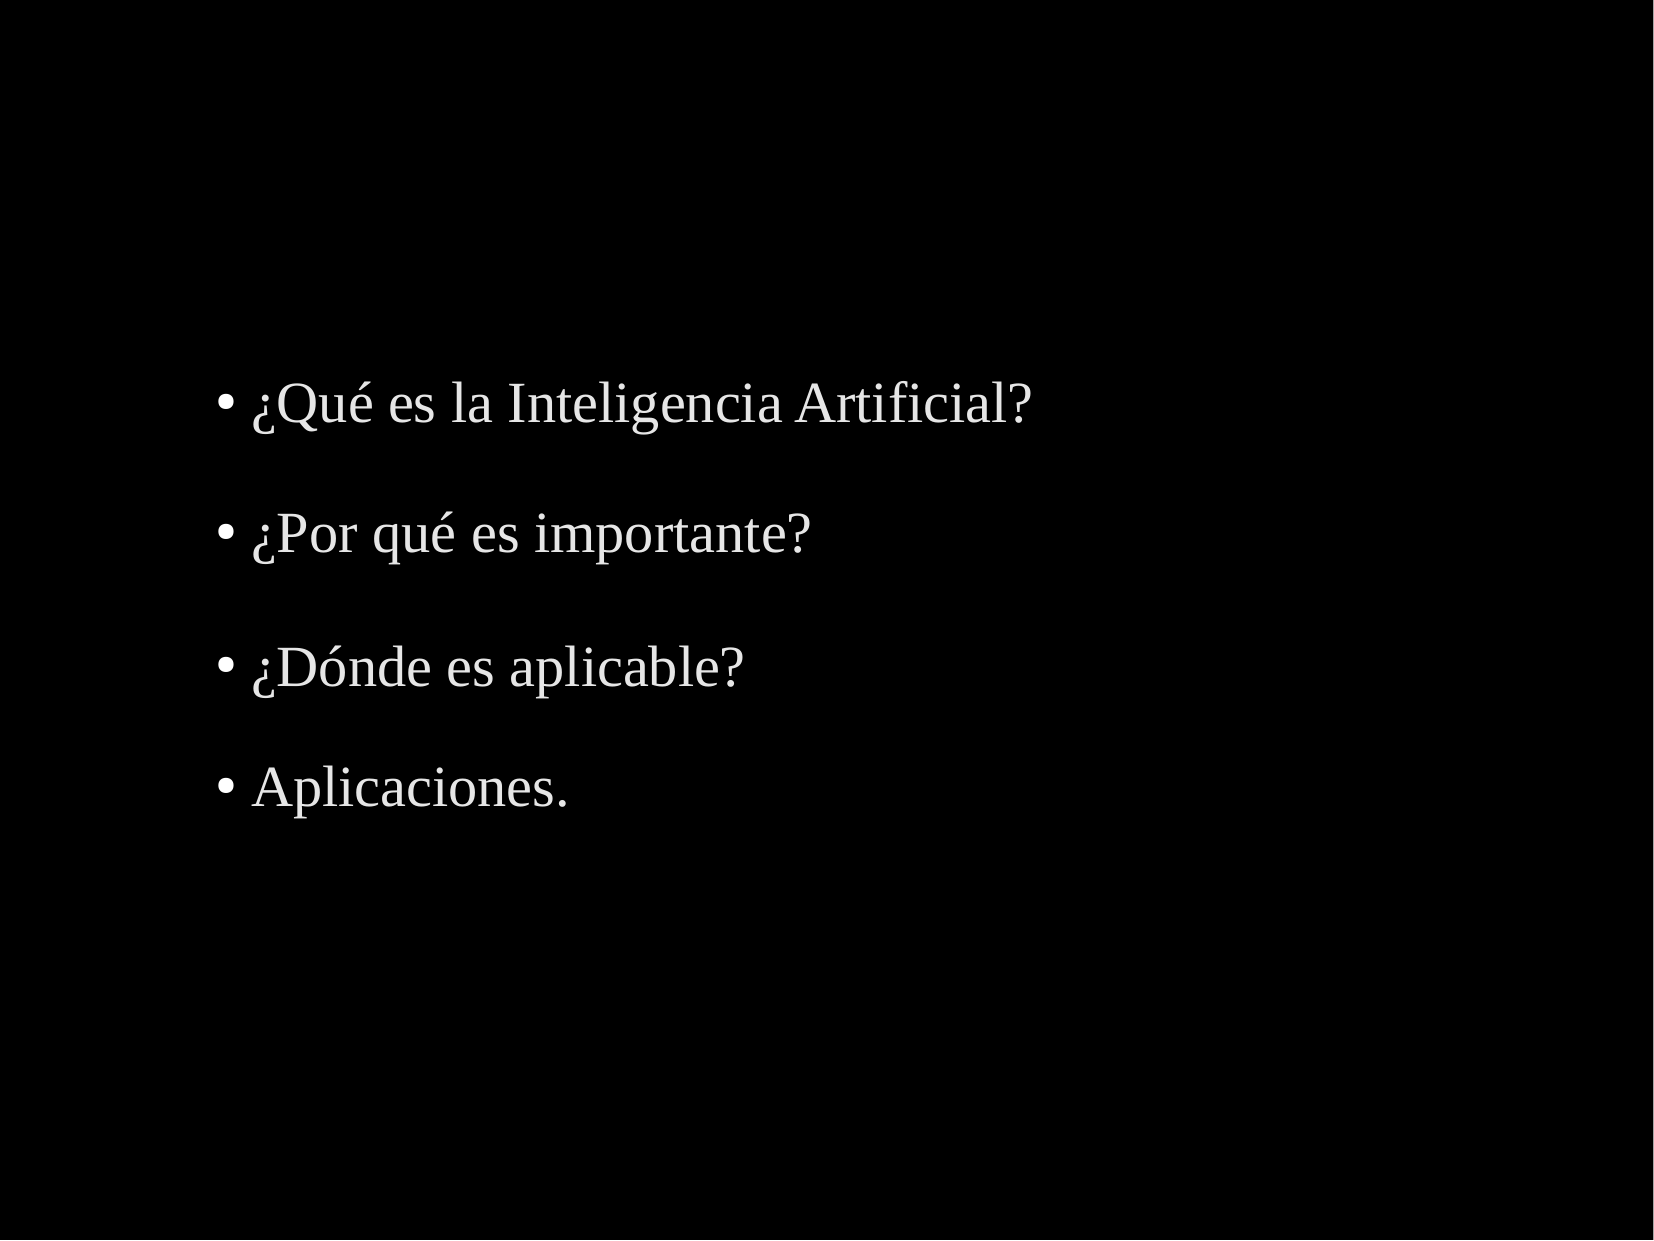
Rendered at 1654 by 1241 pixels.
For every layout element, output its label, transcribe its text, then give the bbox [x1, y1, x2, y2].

text_box Aplicaciones. [200, 747, 662, 827]
text_box ¿Qué es la Inteligencia Artificial? [200, 363, 1182, 443]
text_box ¿Dónde es aplicable? [200, 627, 804, 707]
text_box ¿Por qué es importante? [200, 493, 863, 573]
